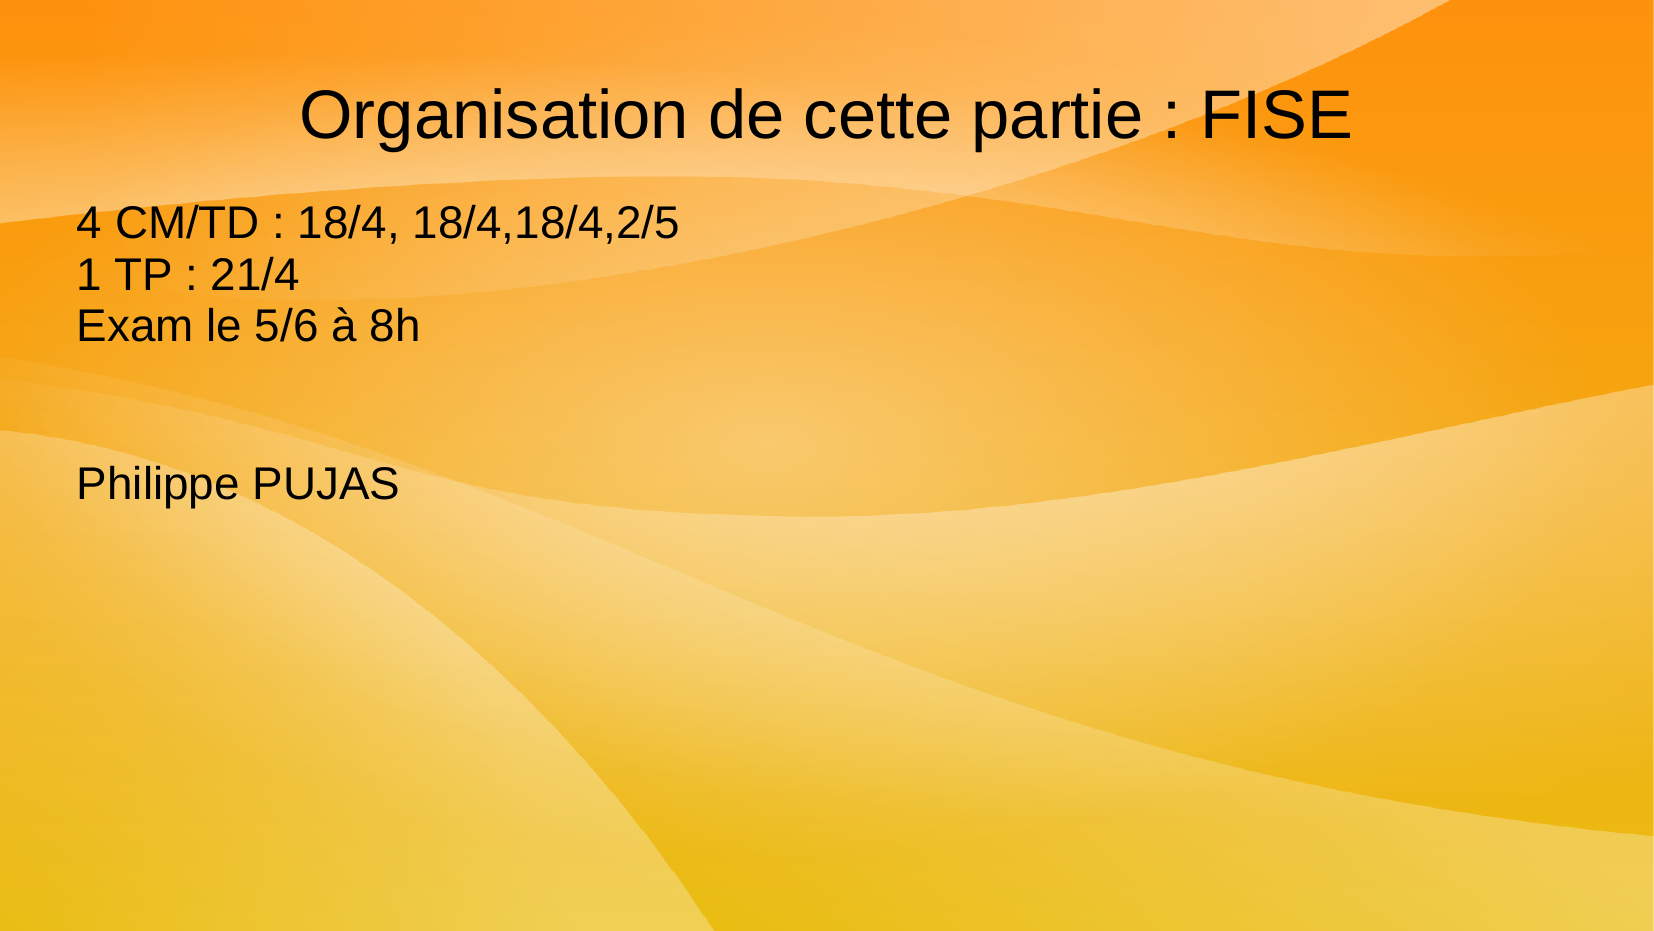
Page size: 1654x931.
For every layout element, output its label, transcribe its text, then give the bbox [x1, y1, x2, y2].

subtitle 4 CM/TD : 18/4, 18/4,18/4,2/5 1 TP : 21/4 Exam le 5/6 à 8h Philippe PUJAS [76, 197, 1565, 931]
title Organisation de cette partie : FISE [82, 37, 1571, 193]
picture [0, 0, 1654, 931]
